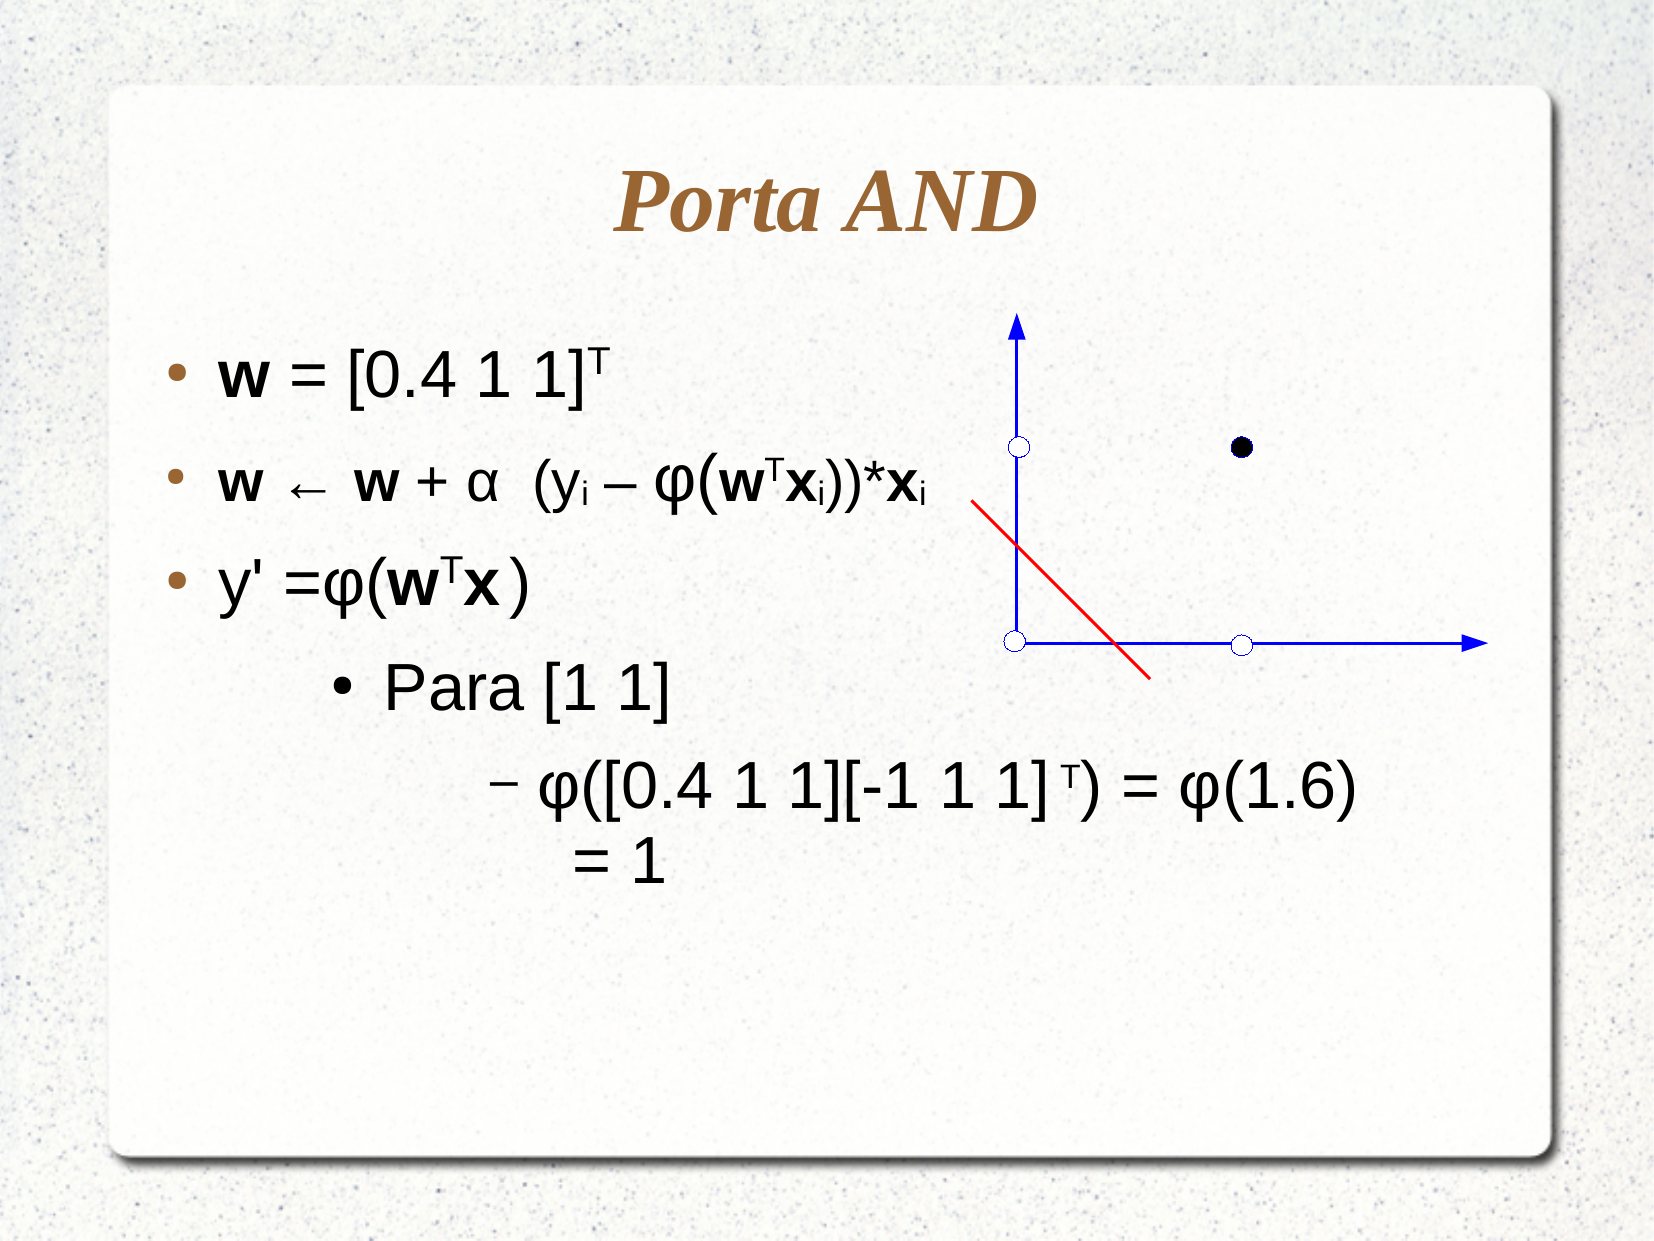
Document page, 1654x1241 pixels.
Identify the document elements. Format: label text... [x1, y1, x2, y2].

list w = [0.4 1 1]T w ← w + α (yi – φ(wTxi))*xi y' =φ(wTx ) Para [1 1] φ([0.4 1 1][-1 1 1] T) = φ(1.6) = 1 [147, 336, 1506, 1241]
picture [0, 0, 1654, 1241]
title Porta AND [118, 96, 1536, 304]
